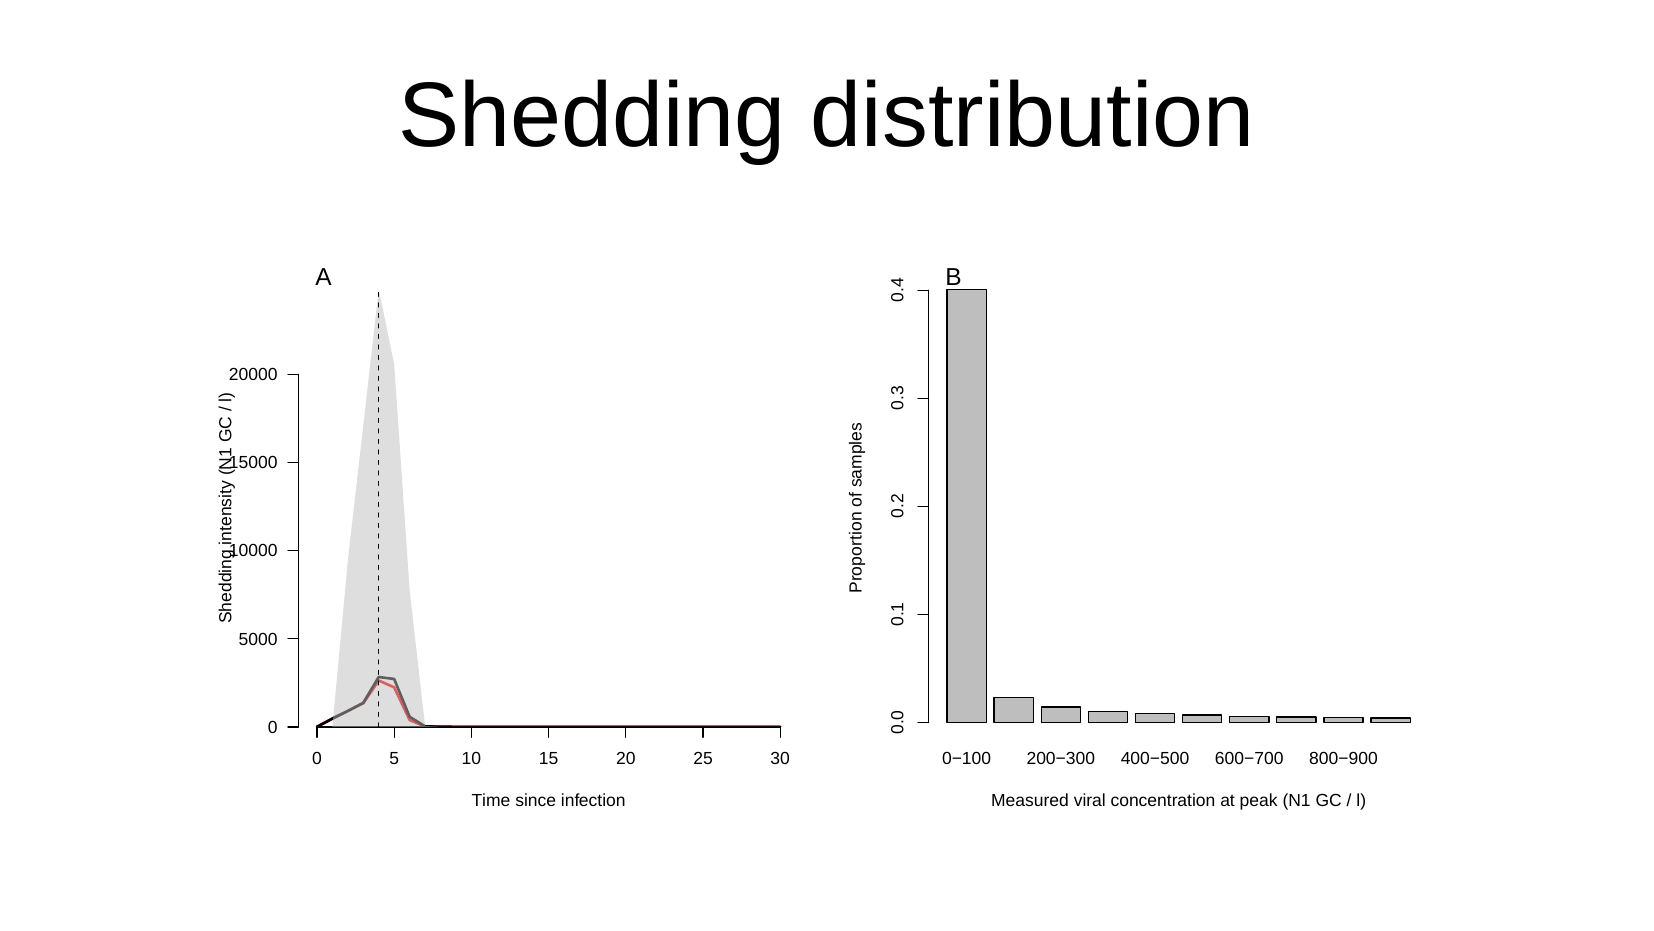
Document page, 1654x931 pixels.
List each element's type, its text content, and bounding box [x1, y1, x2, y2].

picture [212, 203, 1473, 826]
title Shedding distribution [82, 37, 1571, 193]
